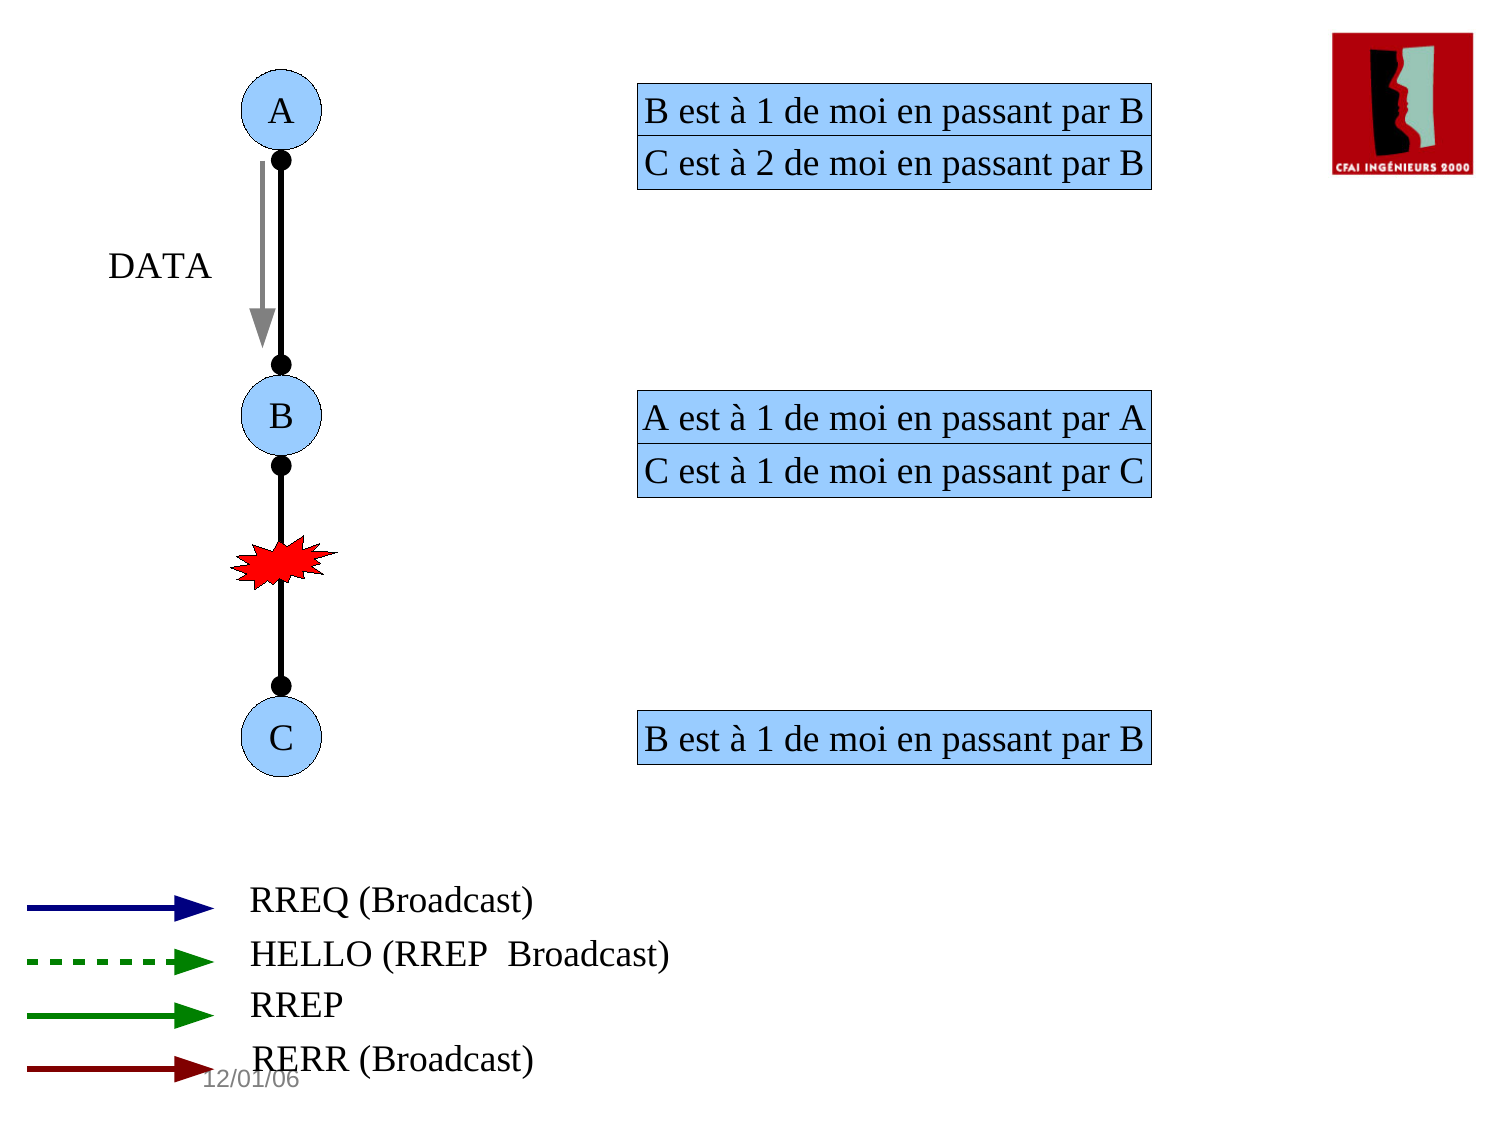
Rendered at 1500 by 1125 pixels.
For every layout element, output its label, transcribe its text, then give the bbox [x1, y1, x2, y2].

text_box RREQ (Broadcast) [234, 872, 550, 926]
text_box HELLO (RREP Broadcast) [234, 926, 686, 996]
text_box RREP [235, 977, 359, 1048]
text_box B est à 1 de moi en passant par B [637, 83, 1152, 135]
text_box B [241, 375, 322, 456]
text_box A [241, 69, 322, 150]
text_box A est à 1 de moi en passant par A [637, 390, 1152, 443]
text_box RERR (Broadcast) [236, 1032, 550, 1102]
text_box B est à 1 de moi en passant par B [637, 710, 1152, 765]
text_box DATA [93, 238, 227, 309]
text_box C est à 2 de moi en passant par B [637, 135, 1152, 190]
text_box [230, 535, 338, 590]
text_box C [241, 696, 322, 777]
picture [1328, 29, 1477, 178]
text_box C est à 1 de moi en passant par C [637, 443, 1152, 498]
